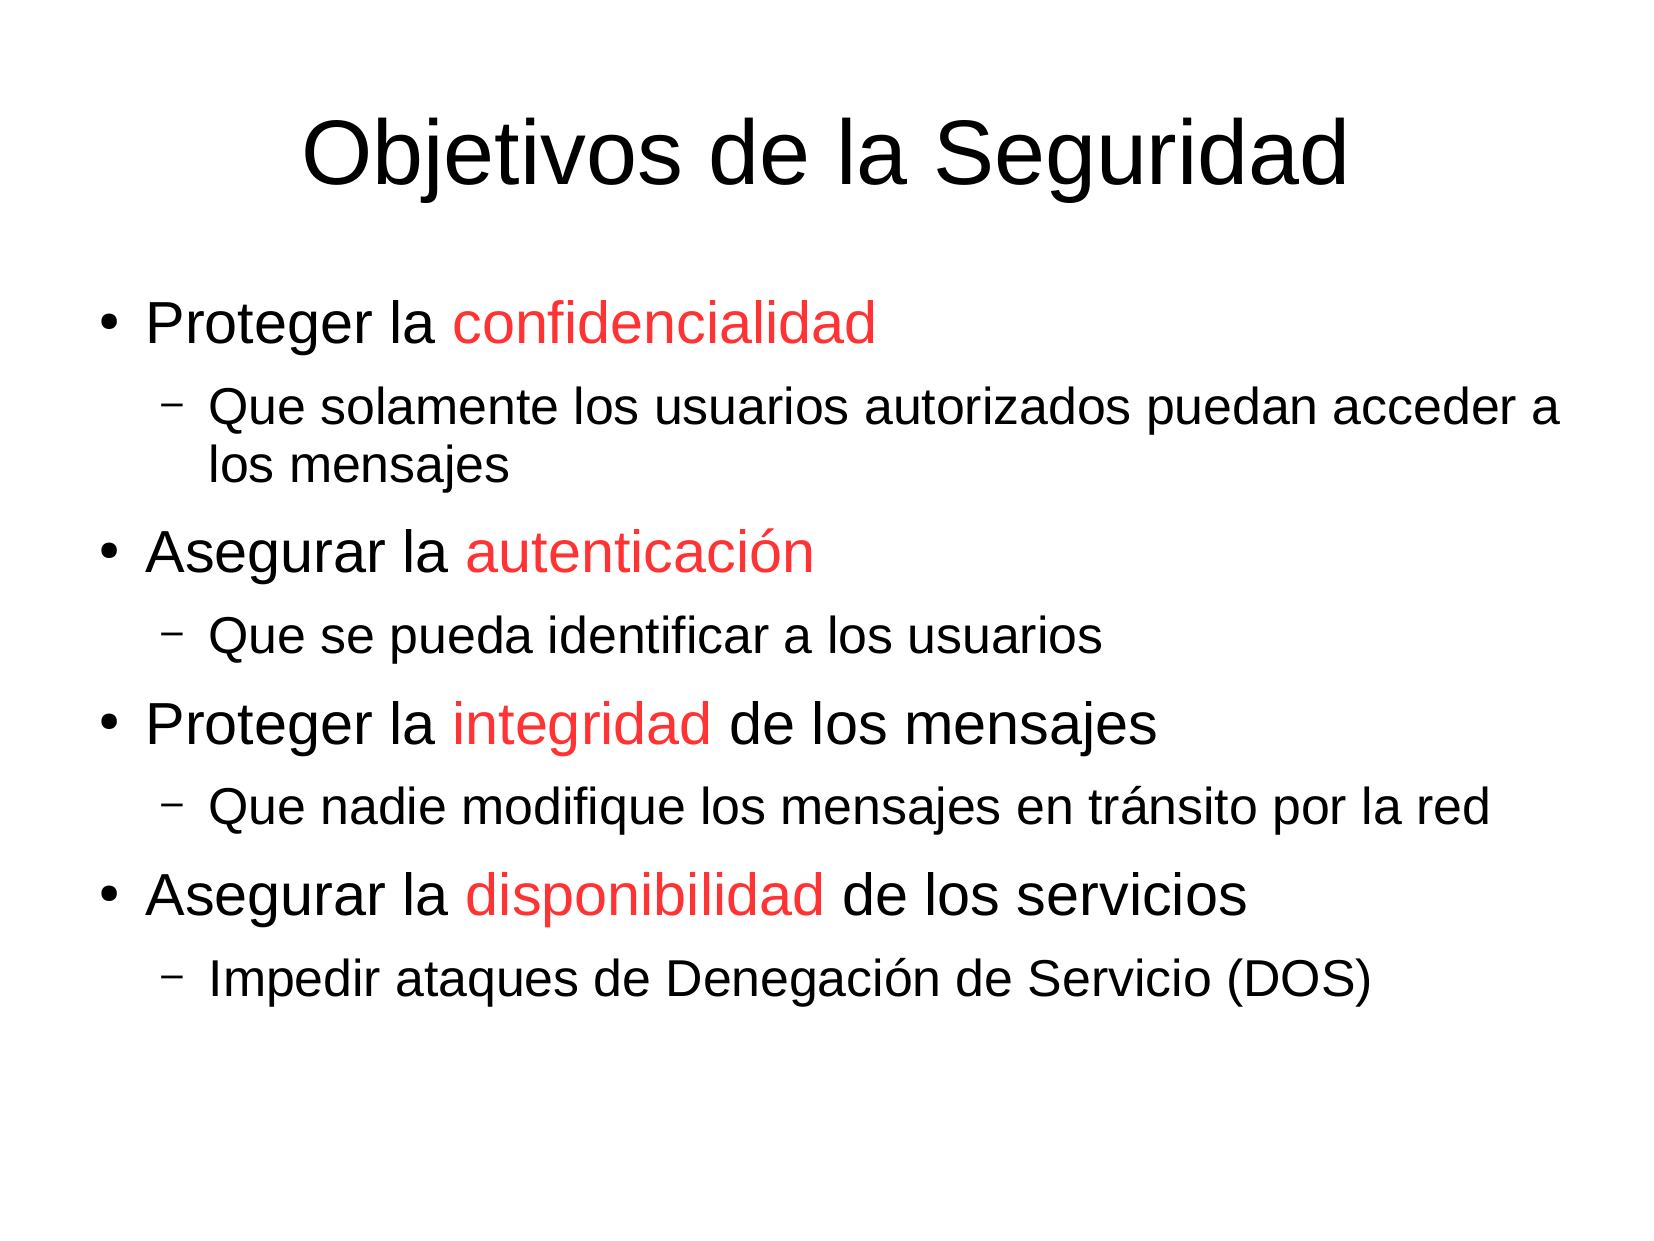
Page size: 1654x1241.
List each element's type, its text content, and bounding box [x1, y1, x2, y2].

title Objetivos de la Seguridad [82, 49, 1571, 257]
list Proteger la confidencialidad Que solamente los usuarios autorizados puedan acceder a los mensajes Asegurar la autenticación Que se pueda identificar a los usuarios Proteger la integridad de los mensajes Que nadie modifique los mensajes en tránsito por la red Asegurar la disponibilidad de los servicios Impedir ataques de Denegación de Servicio (DOS) [82, 290, 1571, 1010]
